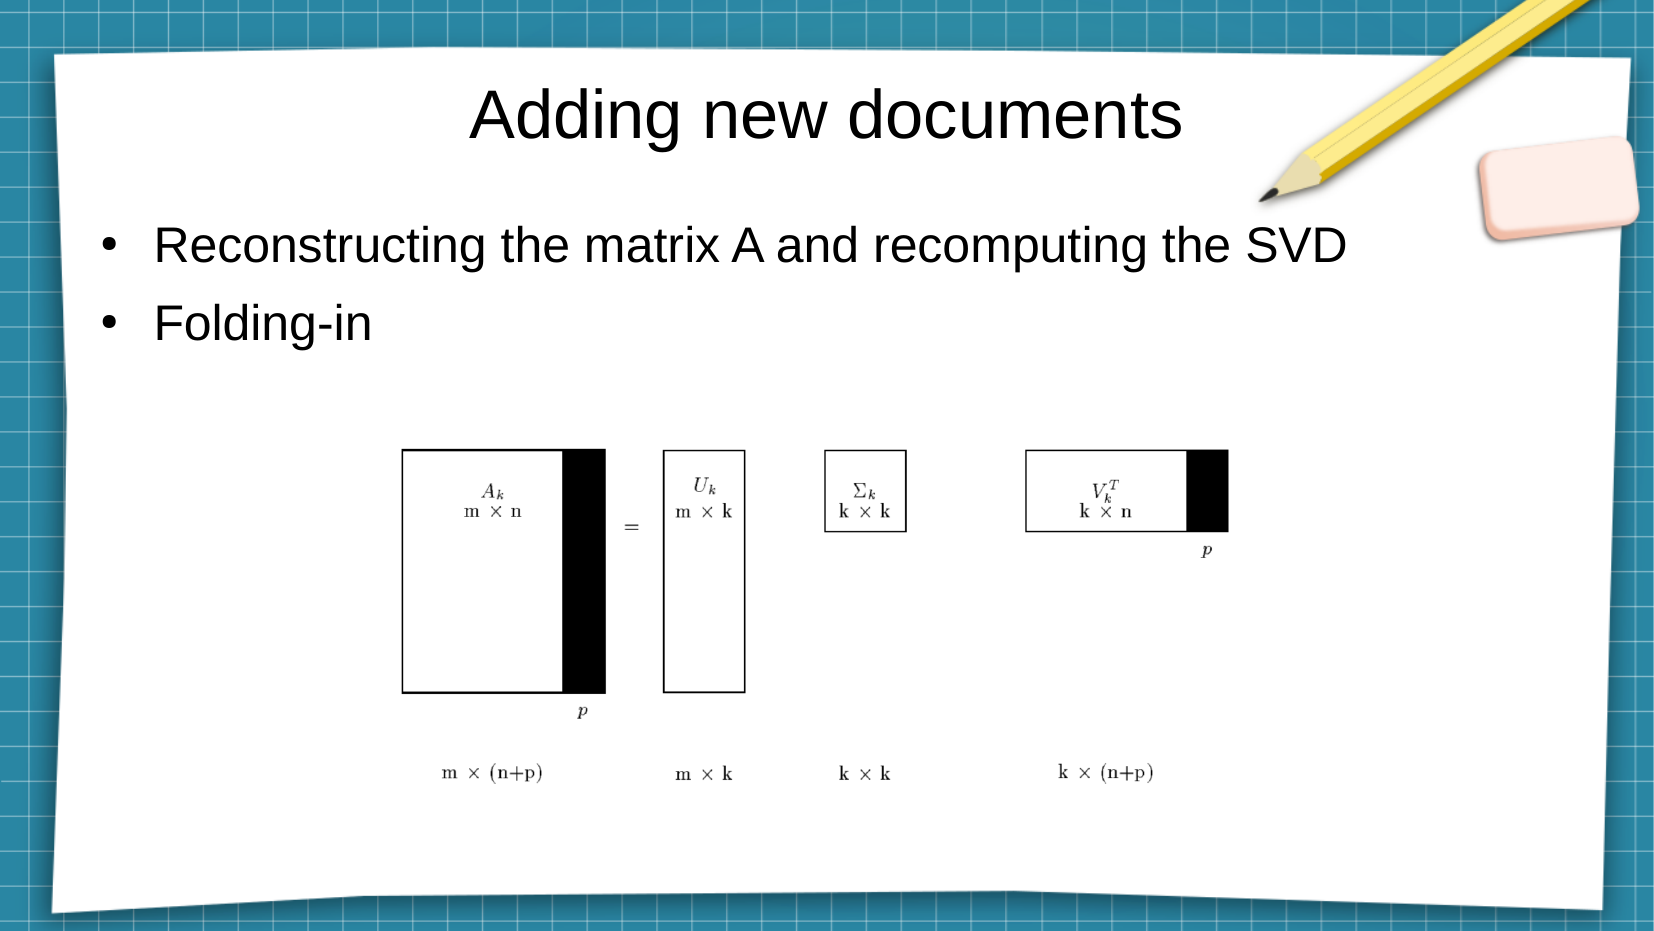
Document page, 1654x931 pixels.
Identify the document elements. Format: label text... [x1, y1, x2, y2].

picture [0, 0, 1654, 931]
title Adding new documents [82, 37, 1571, 193]
list Reconstructing the matrix A and recomputing the SVD Folding-in [82, 217, 1571, 758]
